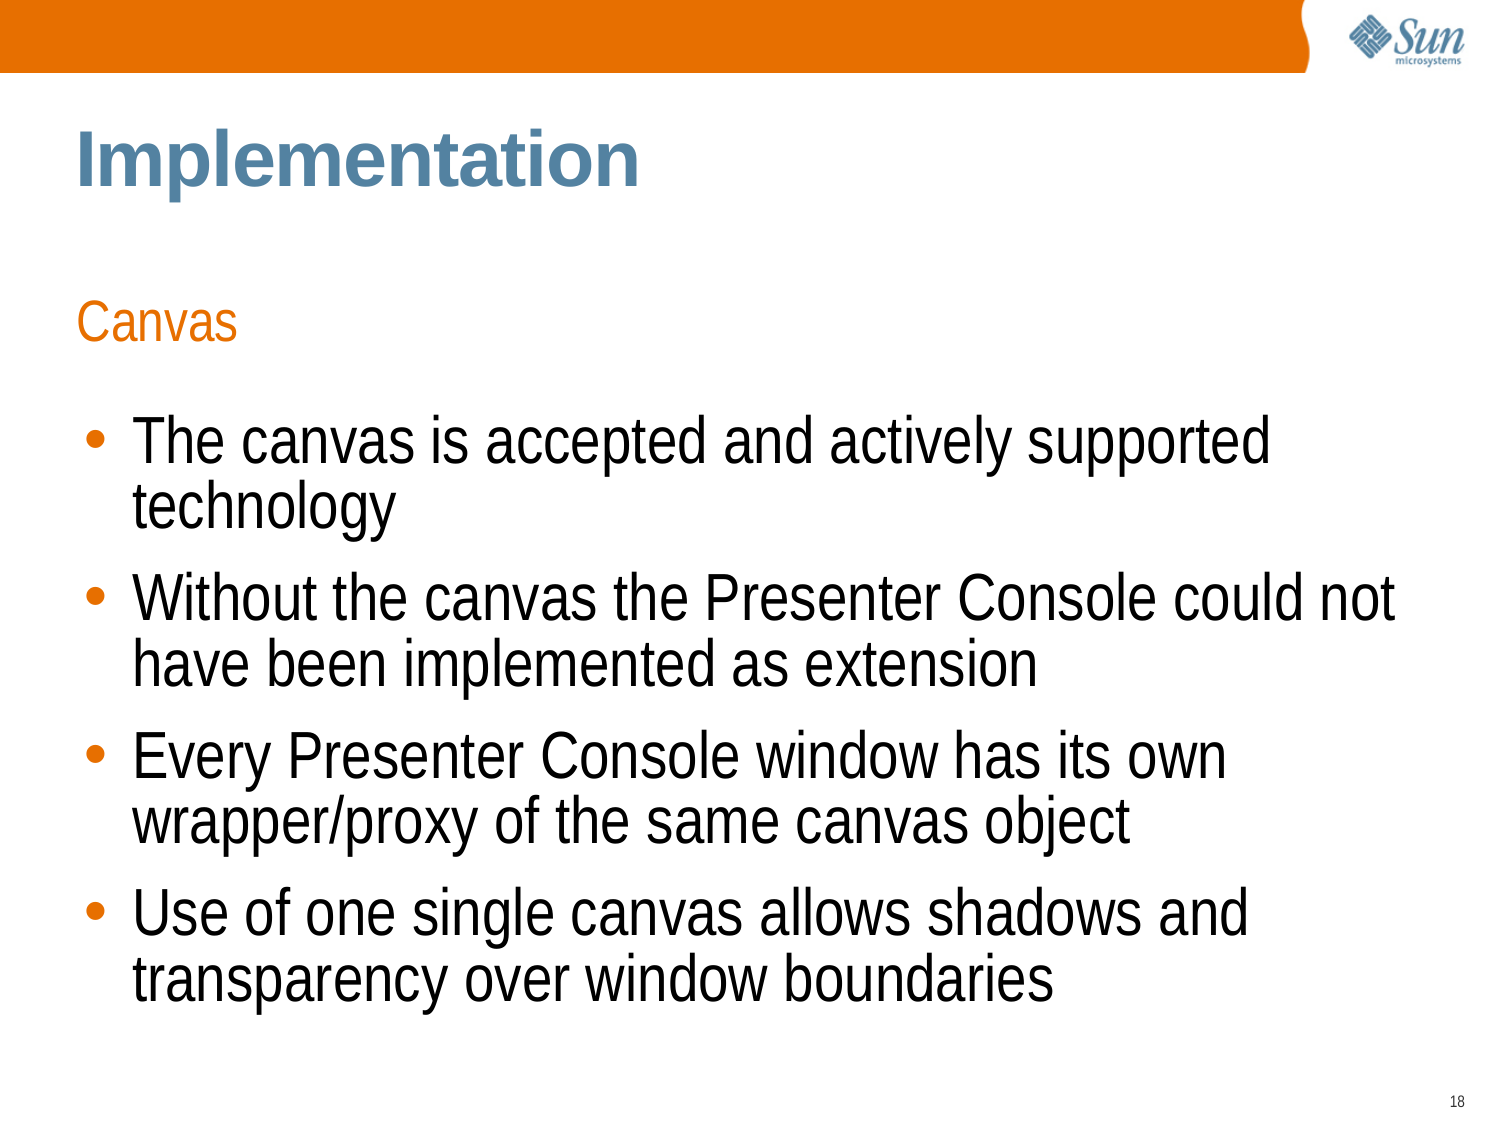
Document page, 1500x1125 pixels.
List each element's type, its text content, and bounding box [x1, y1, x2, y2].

text_box Canvas [76, 295, 1345, 364]
list The canvas is accepted and actively supported technology Without the canvas the Presenter Console could not have been implemented as extension Every Presenter Console window has its own wrapper/proxy of the same canvas object Use of one single canvas allows shadows and transparency over window boundaries [64, 411, 1401, 1017]
picture [0, 0, 1500, 73]
title Implementation [75, 123, 1437, 227]
